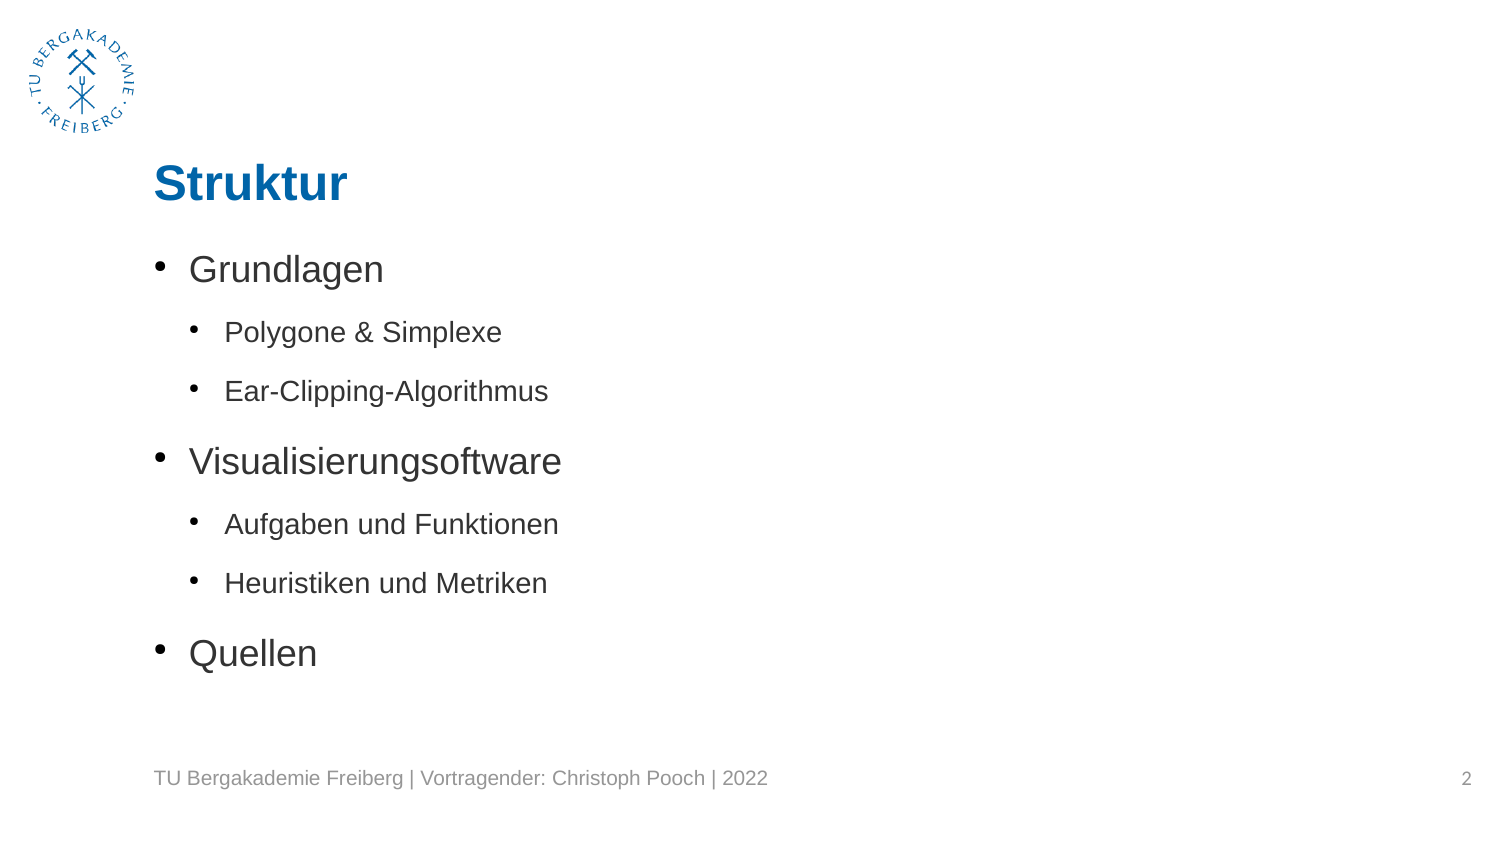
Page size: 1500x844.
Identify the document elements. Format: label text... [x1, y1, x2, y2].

list Struktur [153, 150, 1353, 221]
slide_number <Foliennummer> [1352, 764, 1473, 825]
list Grundlagen Polygone & Simplexe Ear-Clipping-Algorithmus Visualisierungsoftware Aufgaben und Funktionen Heuristiken und Metriken Quellen [153, 244, 1353, 709]
footer TU Bergakademie Freiberg | Vortragender: Christoph Pooch | 2022 [153, 764, 1353, 824]
picture [29, 29, 134, 133]
